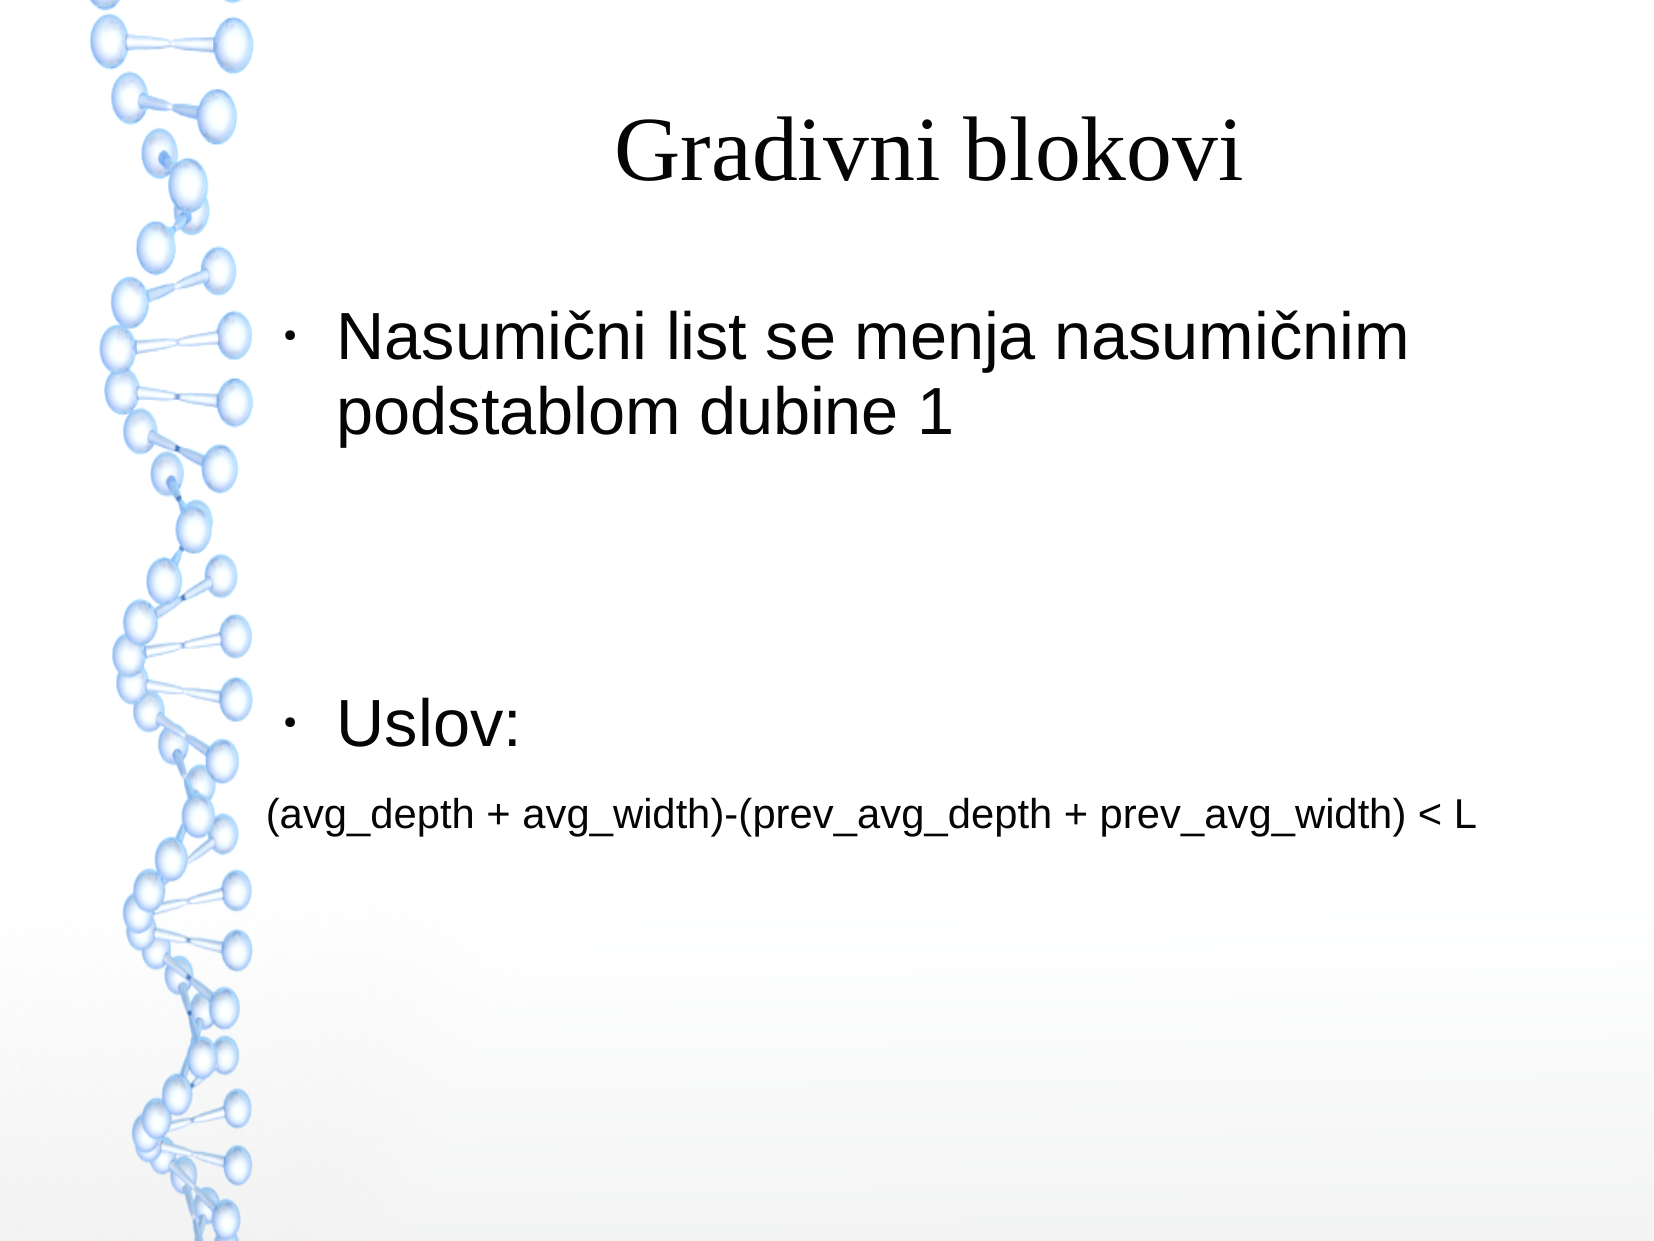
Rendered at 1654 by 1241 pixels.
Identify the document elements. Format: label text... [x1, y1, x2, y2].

picture [0, 0, 1654, 1241]
title Gradivni blokovi [265, 47, 1595, 252]
list Nasumični list se menja nasumičnim podstablom dubine 1 Uslov: (avg_depth + avg_width)-(prev_avg_depth + prev_avg_width) < L [265, 299, 1595, 1019]
